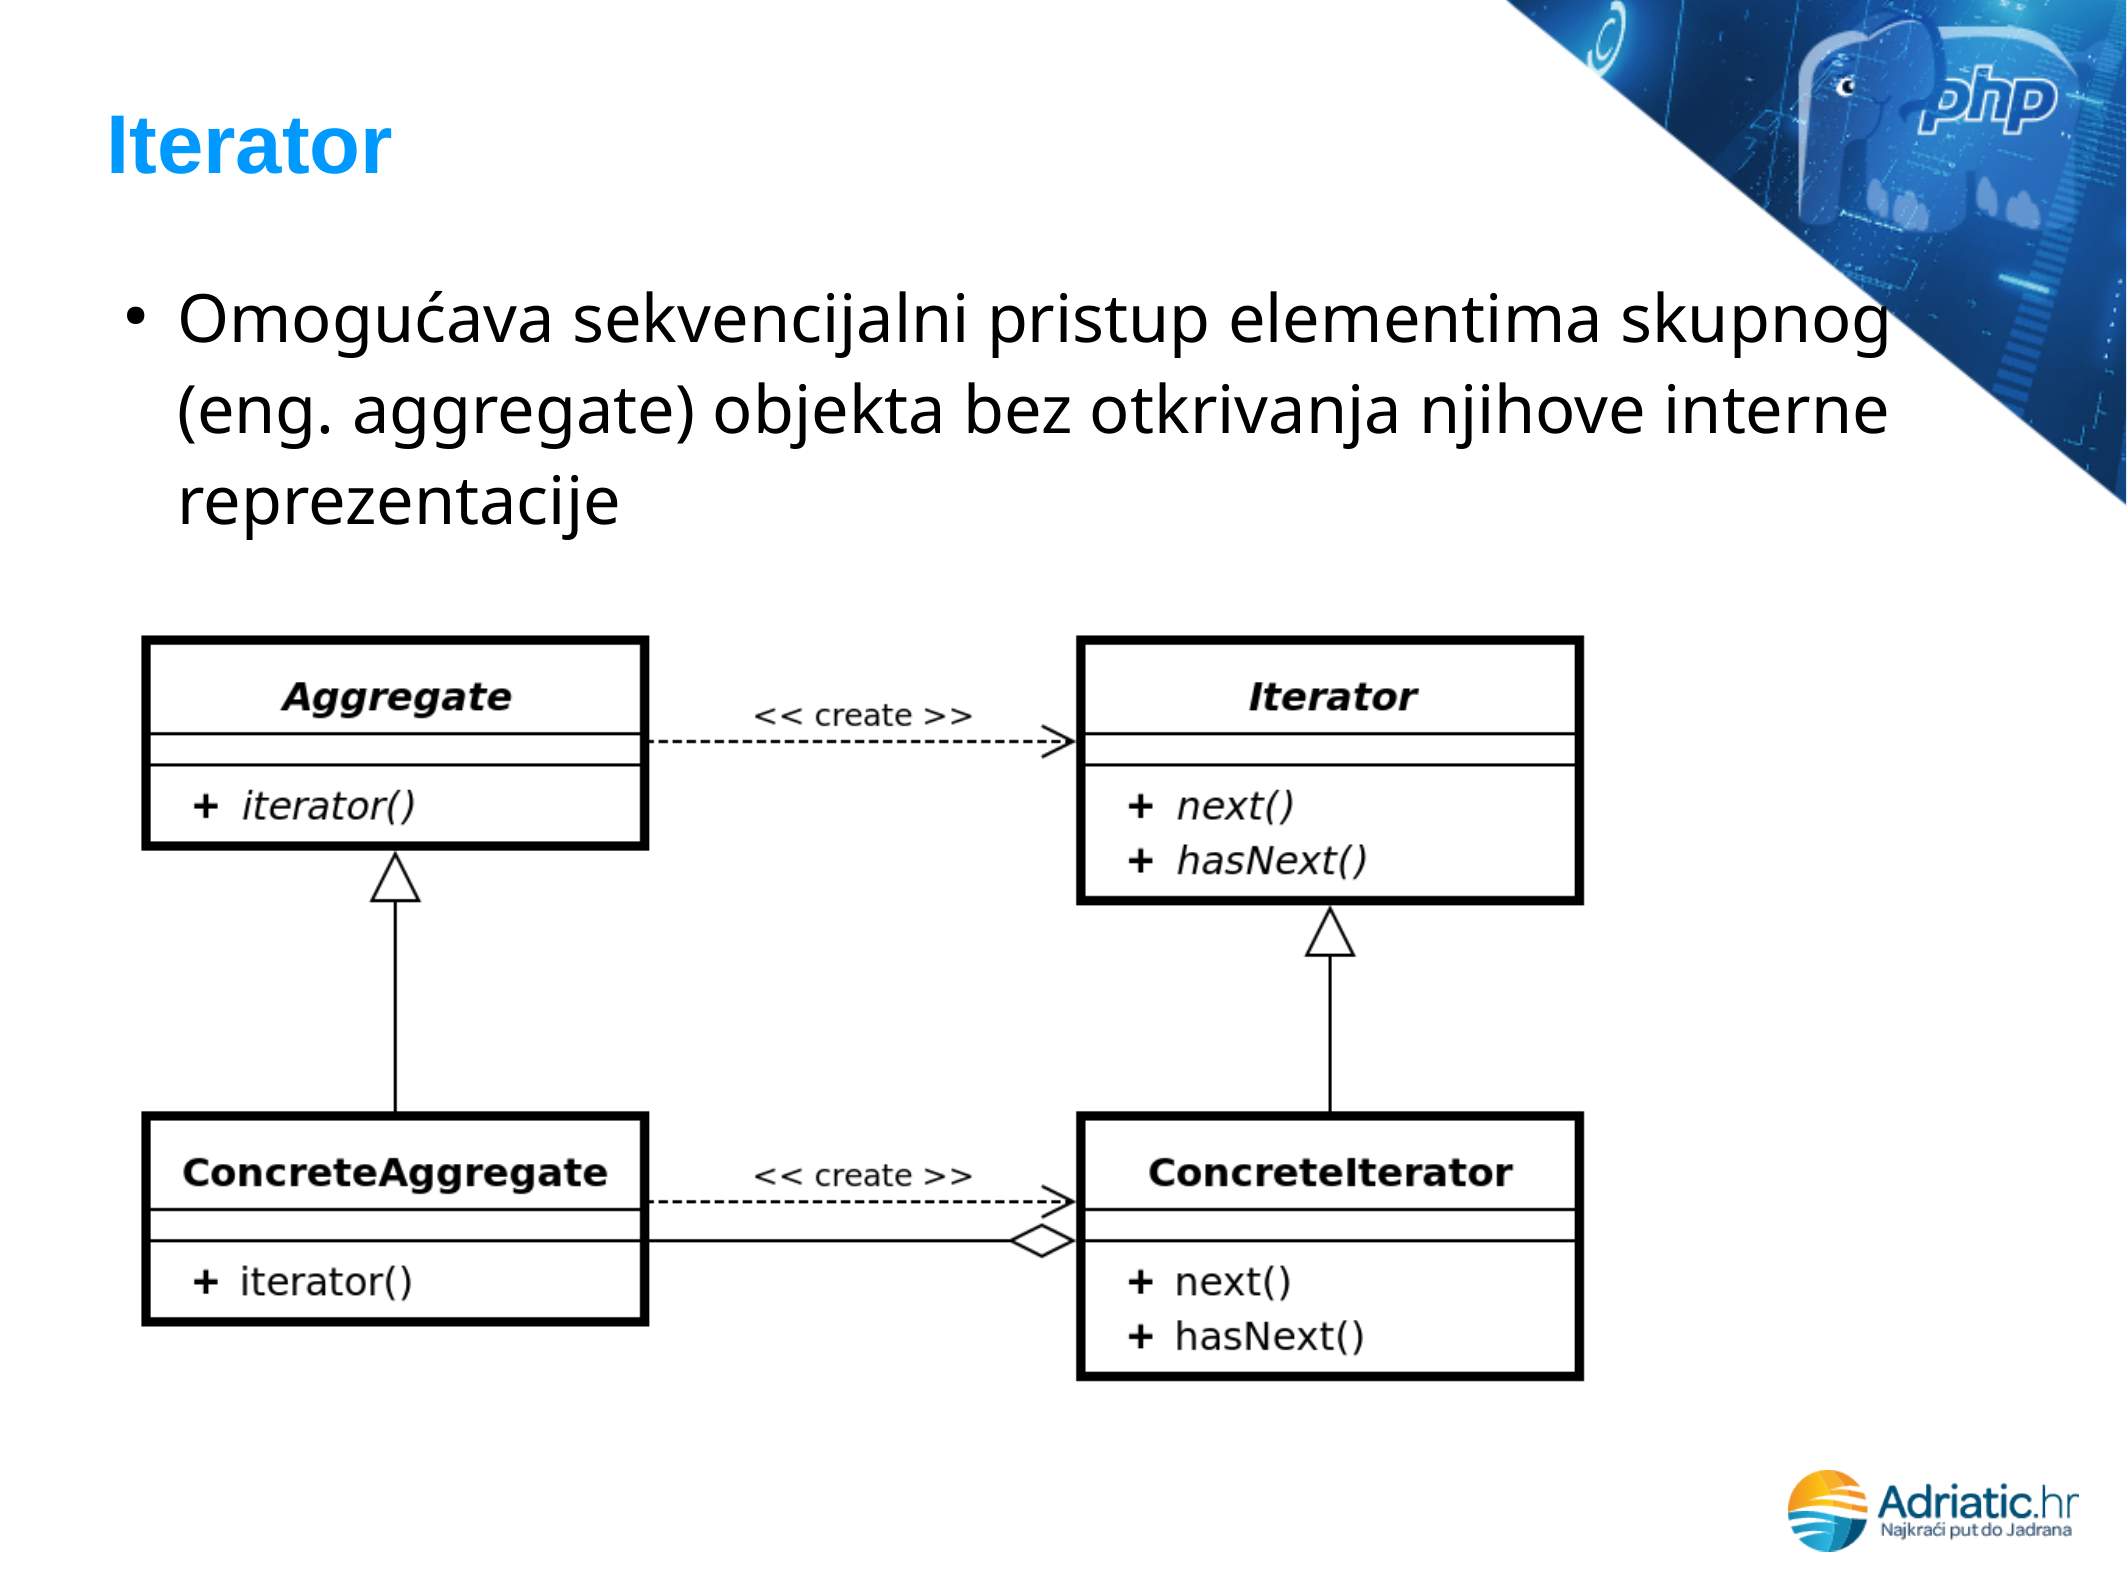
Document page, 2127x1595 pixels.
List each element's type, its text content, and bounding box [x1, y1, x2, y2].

picture [1788, 1470, 2079, 1552]
picture [1505, 0, 2127, 625]
list Omogućava sekvencijalni pristup elementima skupnog (eng. aggregate) objekta bez otkrivanja njihove interne reprezentacije [106, 271, 1938, 1453]
title Iterator [106, 70, 1630, 219]
picture [84, 578, 1642, 1436]
